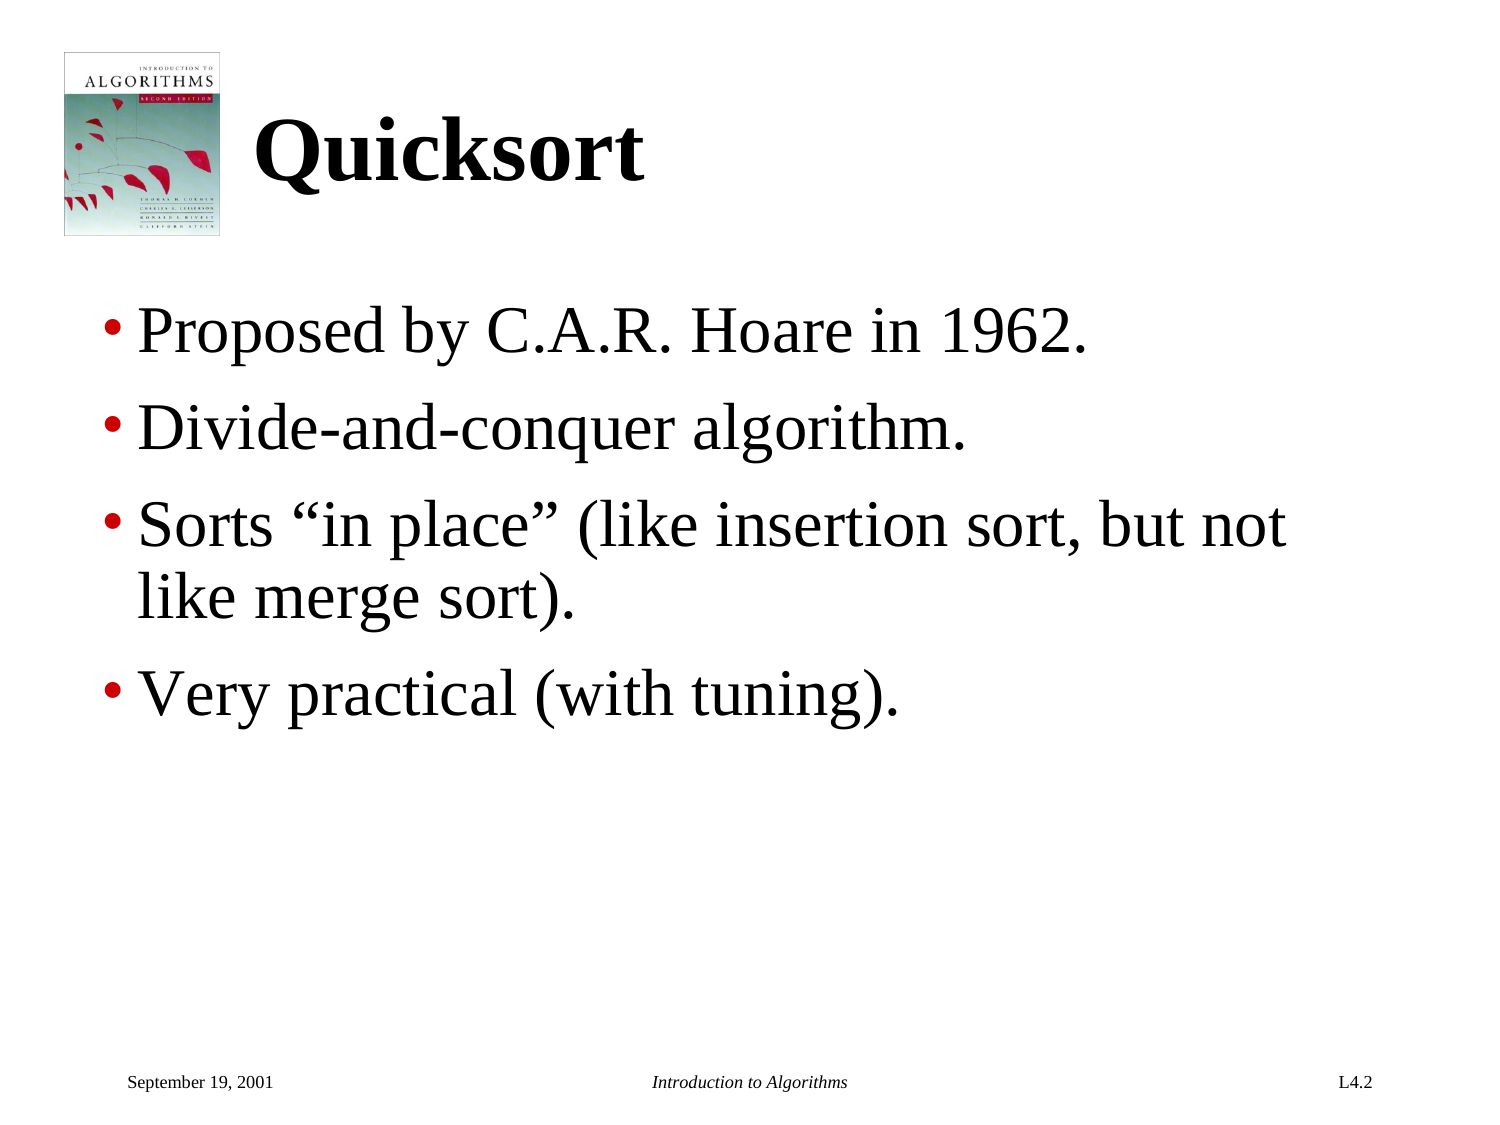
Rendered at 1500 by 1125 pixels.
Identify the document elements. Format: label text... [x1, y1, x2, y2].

picture [64, 52, 220, 236]
text_box L4.<number> [1074, 1062, 1388, 1101]
title Quicksort [237, 49, 1475, 238]
text_box September 19, 2001 [112, 1062, 426, 1101]
text_box Proposed by C.A.R. Hoare in 1962. Divide-and-conquer algorithm. Sorts “in place” (like insertion sort, but not like merge sort). Very practical (with tuning). [86, 287, 1414, 738]
text_box Introduction to Algorithms [512, 1062, 988, 1101]
